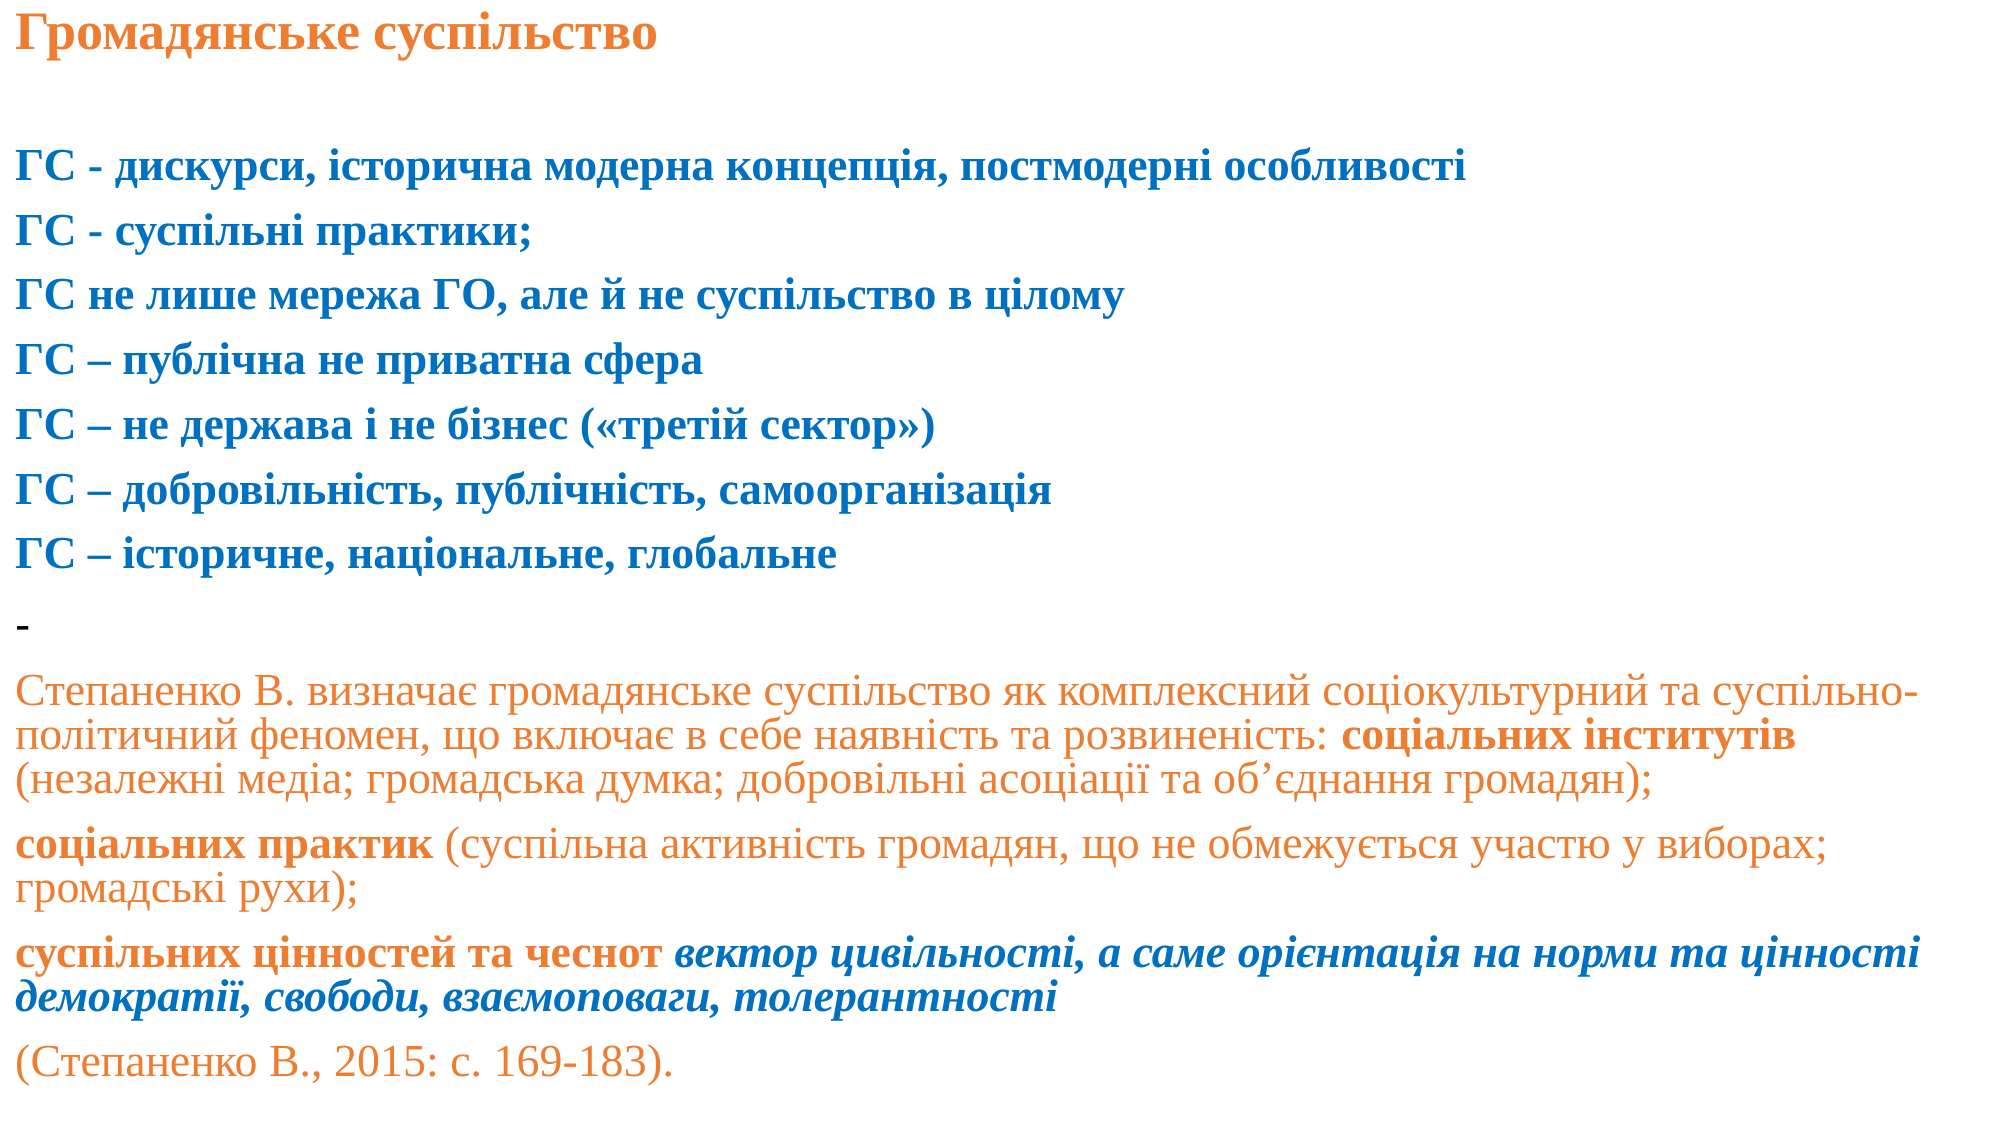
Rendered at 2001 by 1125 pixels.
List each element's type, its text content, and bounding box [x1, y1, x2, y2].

list Громадянське суспільство ГС - дискурси, історична модерна концепція, постмодерні особливості ГС - суспільні практики; ГС не лише мережа ГО, але й не суспільство в цілому ГС – публічна не приватна сфера ГС – не держава і не бізнес («третій сектор») ГС – добровільність, публічність, самоорганізація ГС – історичне, національне, глобальне Степаненко В. визначає громадянське суспільство як комплексний соціокультурний та суспільно-політичний феномен, що включає в себе наявність та розвиненість: соціальних інститутів (незалежні медіа; громадська думка; добровільні асоціації та об’єднання громадян); соціальних практик (суспільна активність громадян, що не обмежується участю у виборах; громадські рухи); суспільних цінностей та чеснот вектор цивільності, а саме орієнтація на норми та цінності демократії, свободи, взаємоповаги, толерантності (Степаненко В., 2015: с. 169-183). [0, 0, 2000, 1125]
